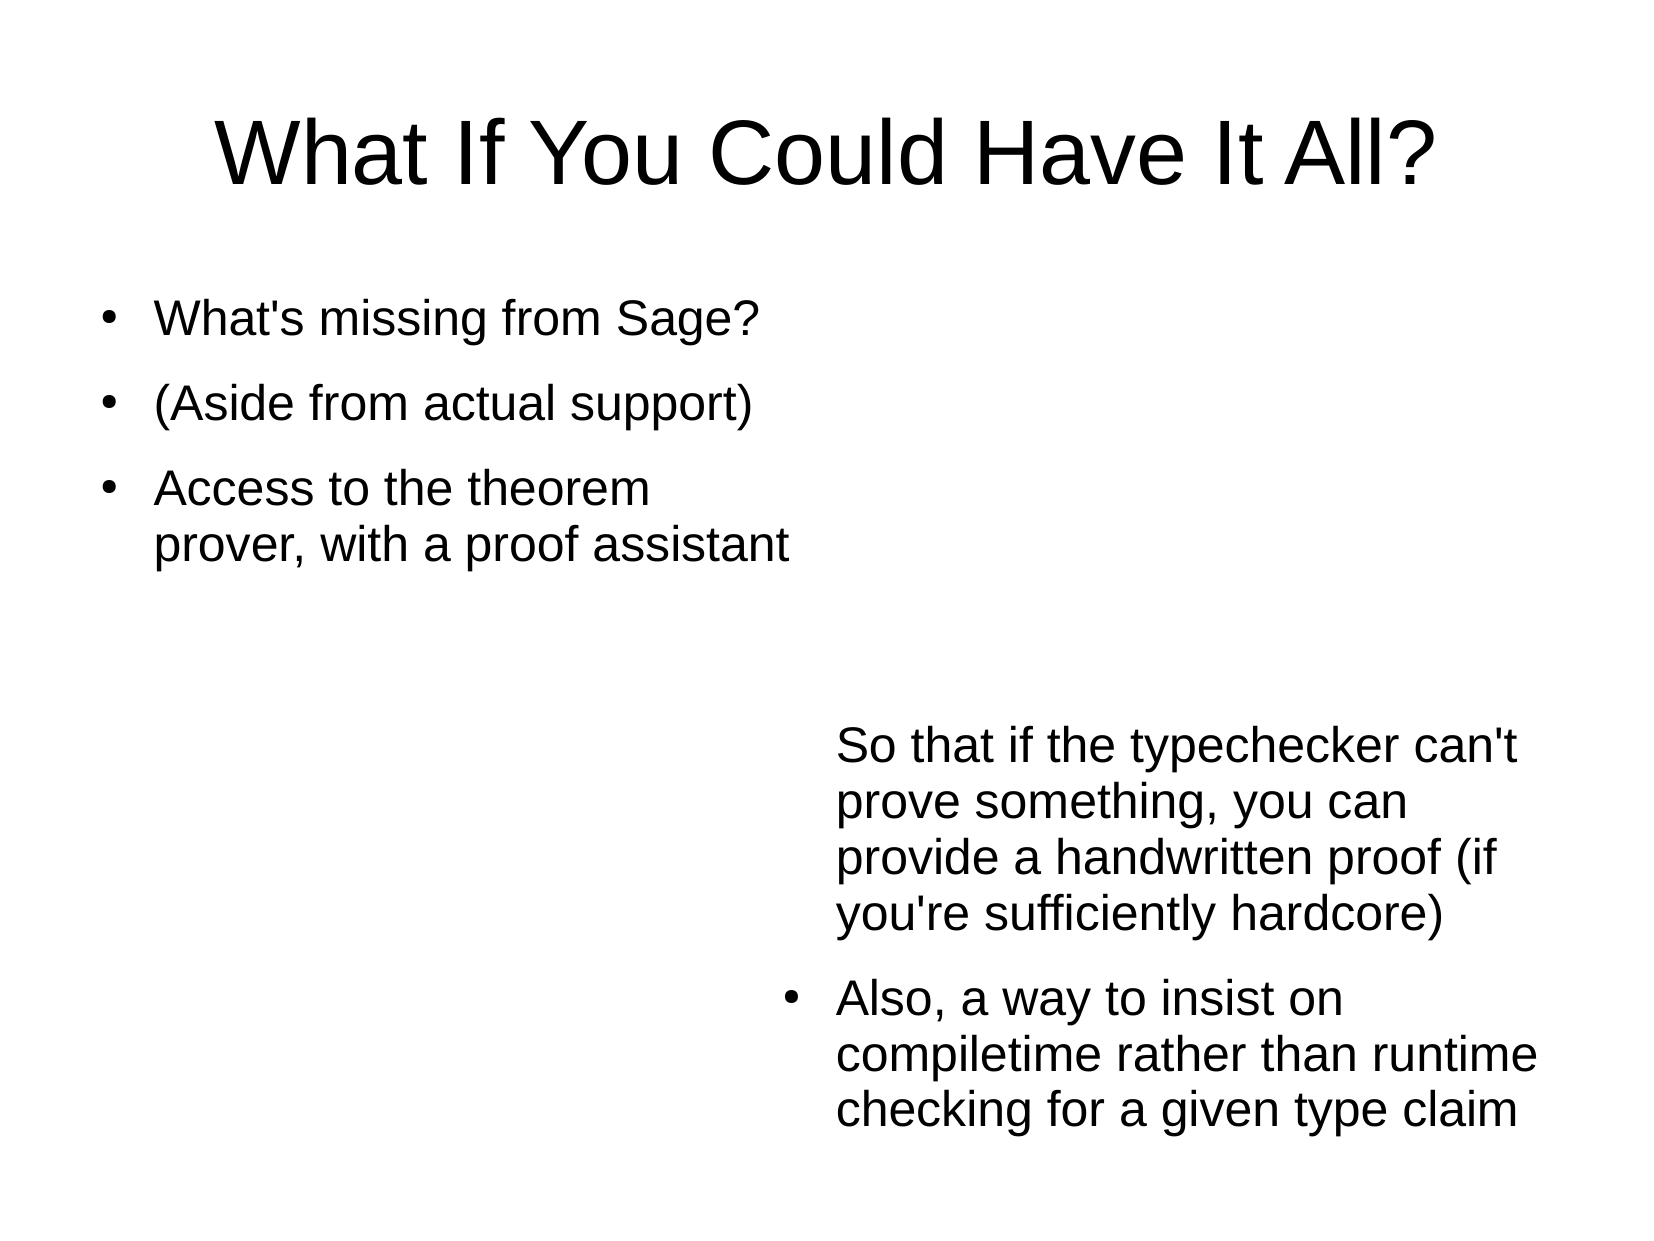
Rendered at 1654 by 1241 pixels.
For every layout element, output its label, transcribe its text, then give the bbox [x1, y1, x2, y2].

list What's missing from Sage? (Aside from actual support) Access to the theorem prover, with a proof assistant [82, 290, 809, 616]
list So that if the typechecker can't prove something, you can provide a handwritten proof (if you're sufficiently hardcore) Also, a way to insist on compiletime rather than runtime checking for a given type claim [765, 717, 1572, 1138]
title What If You Could Have It All? [82, 49, 1571, 257]
